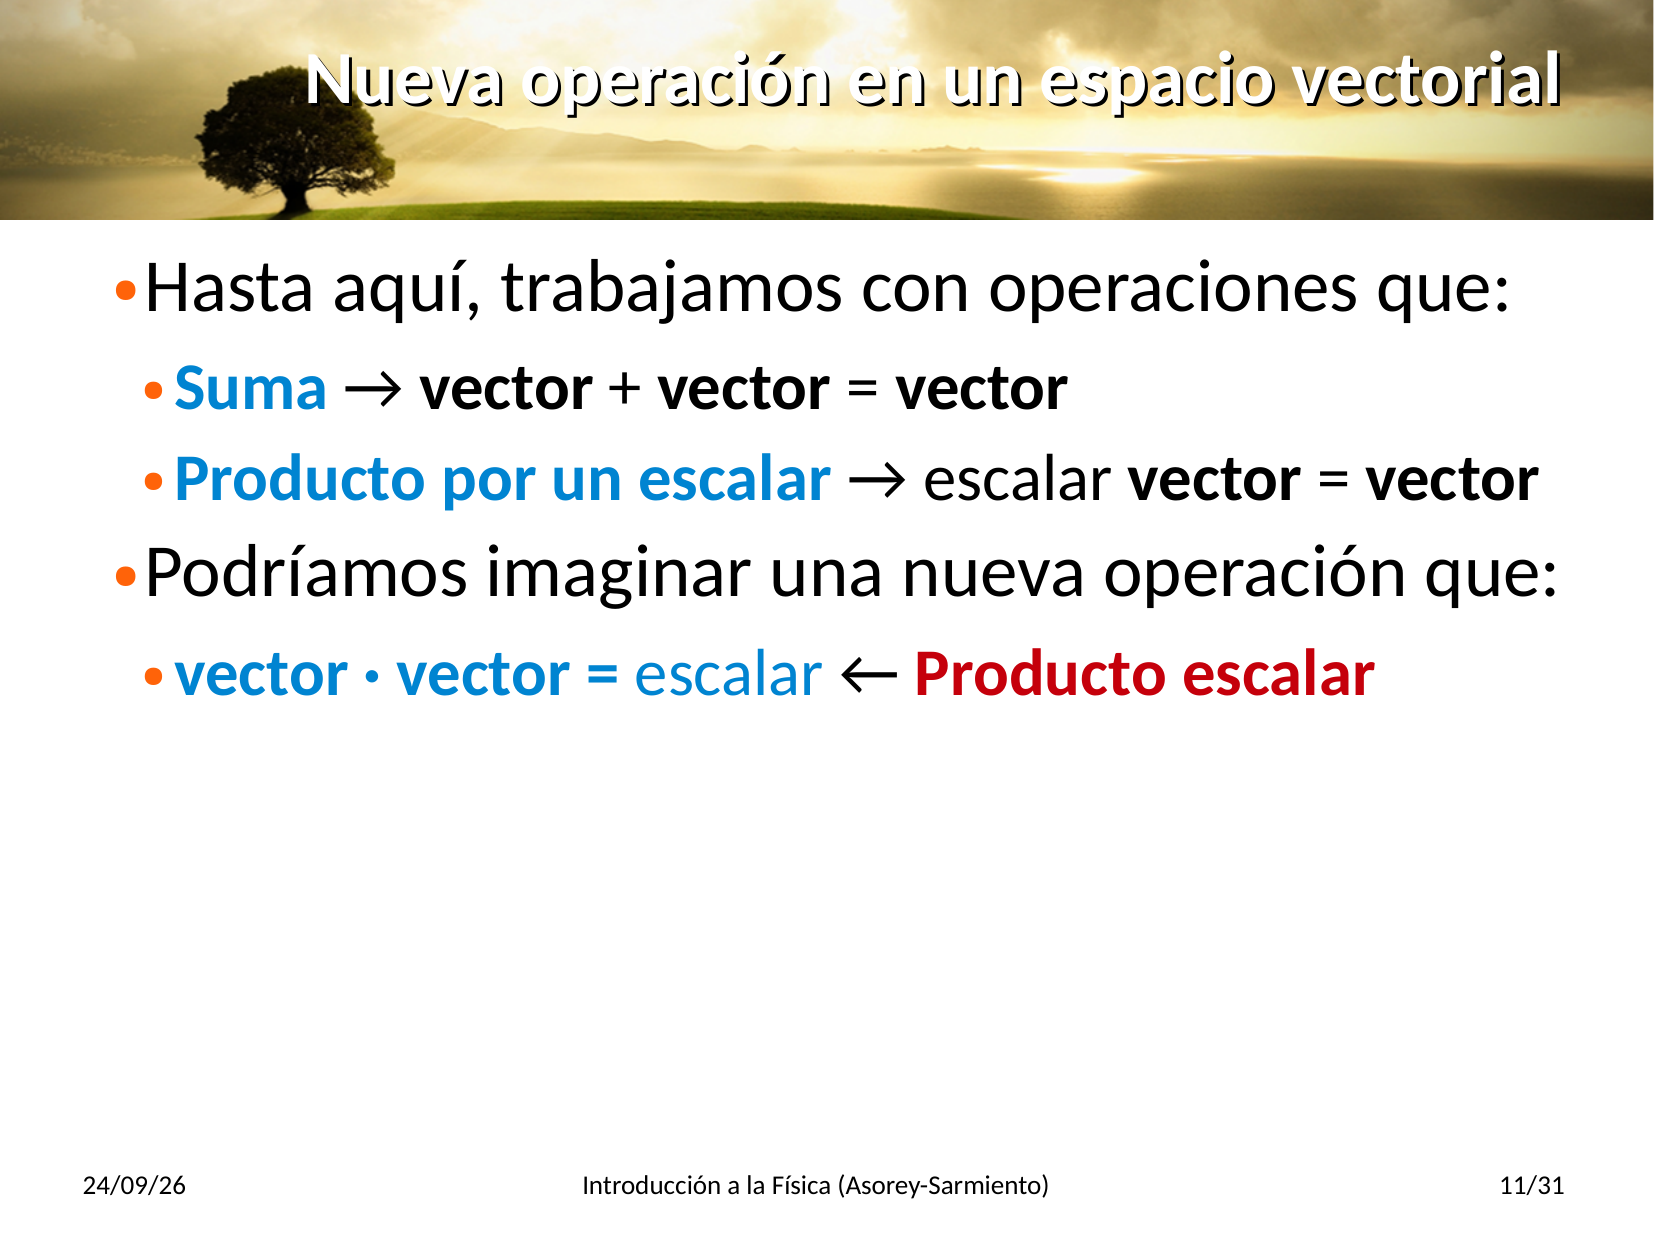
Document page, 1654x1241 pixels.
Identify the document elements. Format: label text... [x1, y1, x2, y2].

picture [0, 0, 1654, 220]
title Nueva operación en un espacio vectorial [75, 19, 1564, 151]
list Hasta aquí, trabajamos con operaciones que: Suma → vector + vector = vector Producto por un escalar → escalar vector = vector Podríamos imaginar una nueva operación que: vector · vector = escalar ← Producto escalar [82, 255, 1571, 1156]
